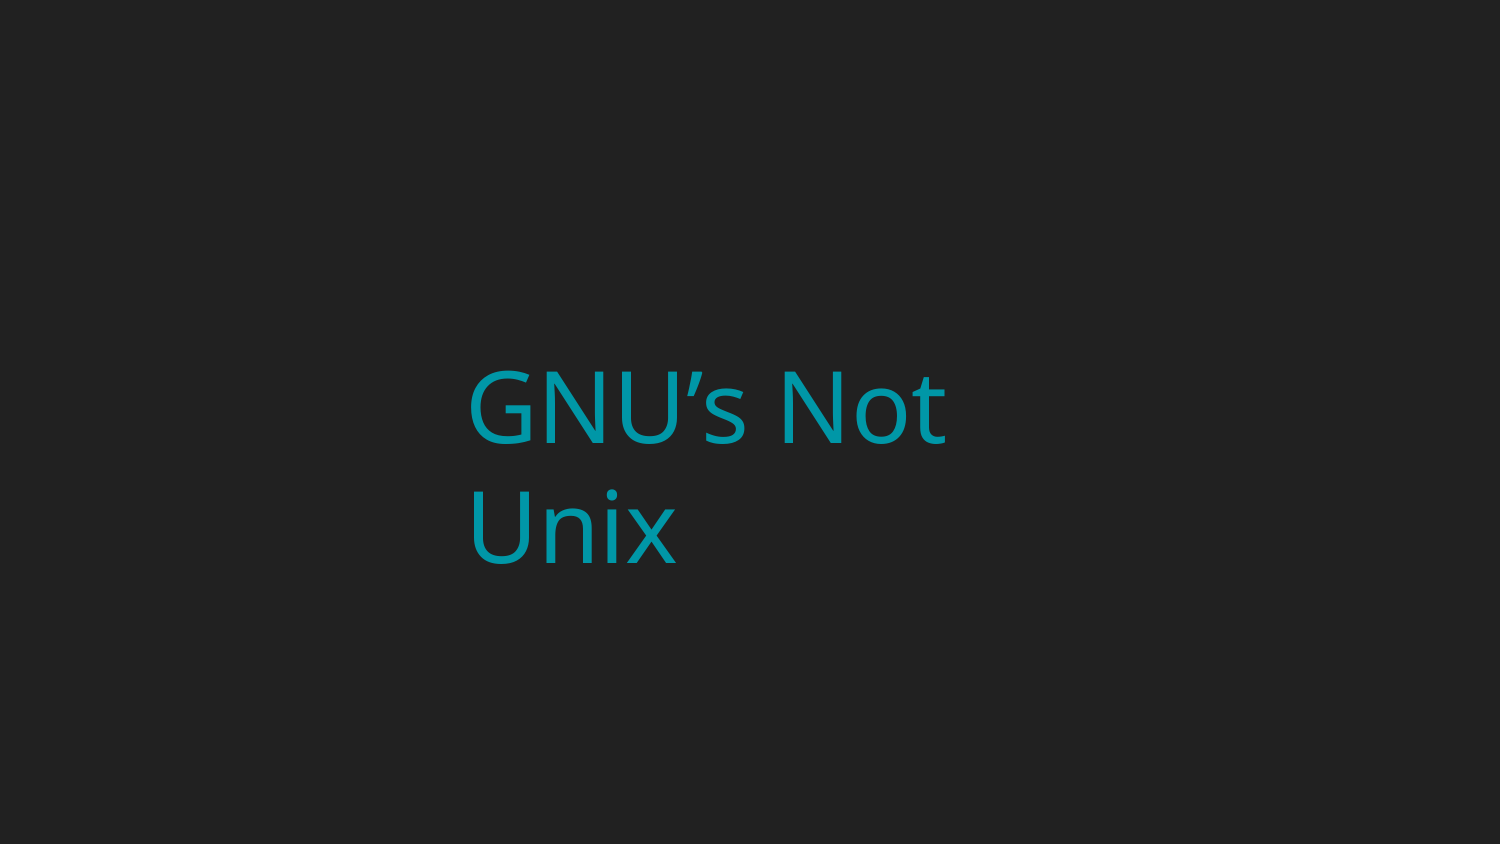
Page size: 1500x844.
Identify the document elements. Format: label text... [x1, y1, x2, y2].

text_box GNU’s Not Unix [450, 328, 1151, 476]
